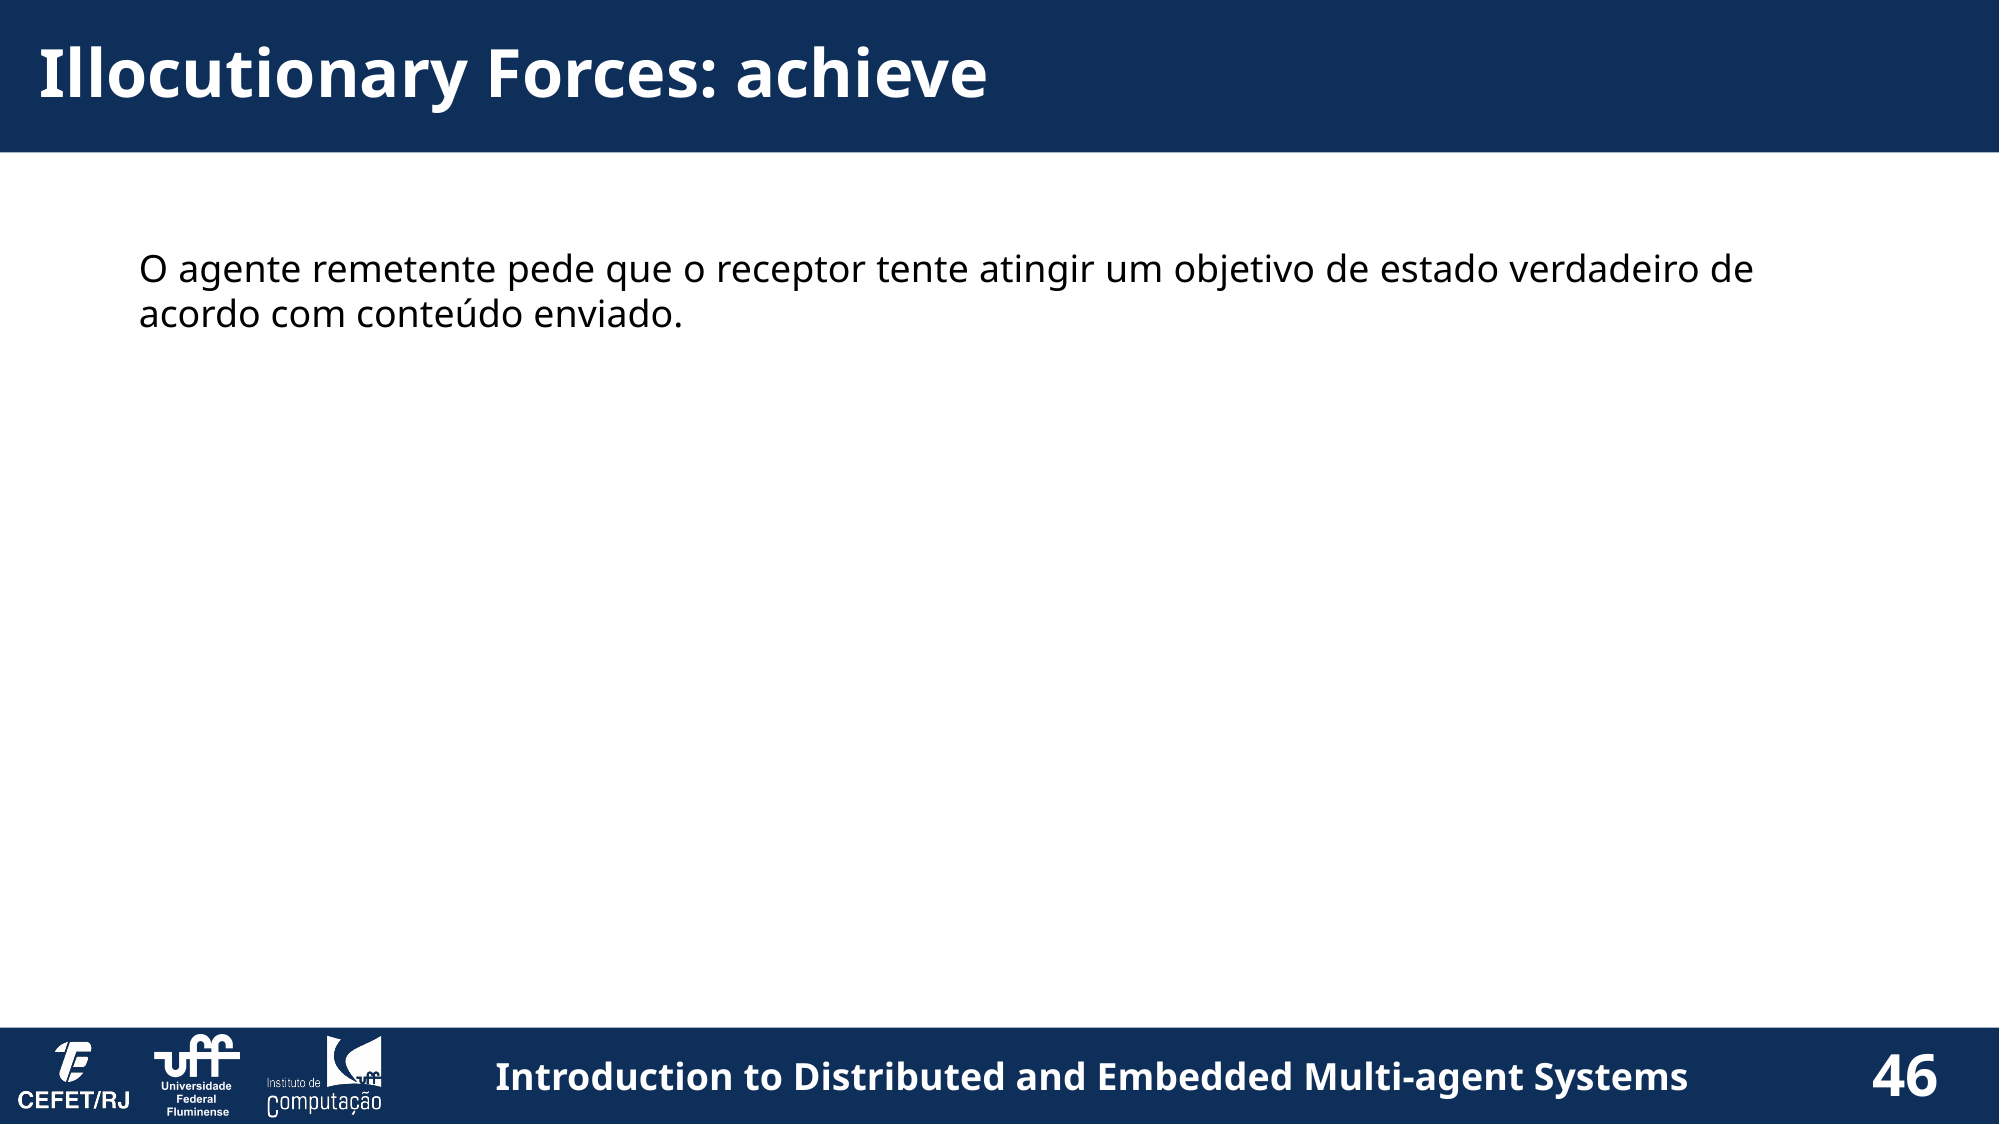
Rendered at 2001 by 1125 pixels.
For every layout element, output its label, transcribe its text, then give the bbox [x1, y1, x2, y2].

picture [153, 1033, 241, 1121]
text_box Illocutionary Forces: achieve [25, 23, 1999, 119]
picture [265, 1033, 383, 1118]
picture [18, 1021, 129, 1125]
text_box O agente remetente pede que o receptor tente atingir um objetivo de estado verdadeiro de acordo com conteúdo enviado. [123, 237, 1771, 343]
